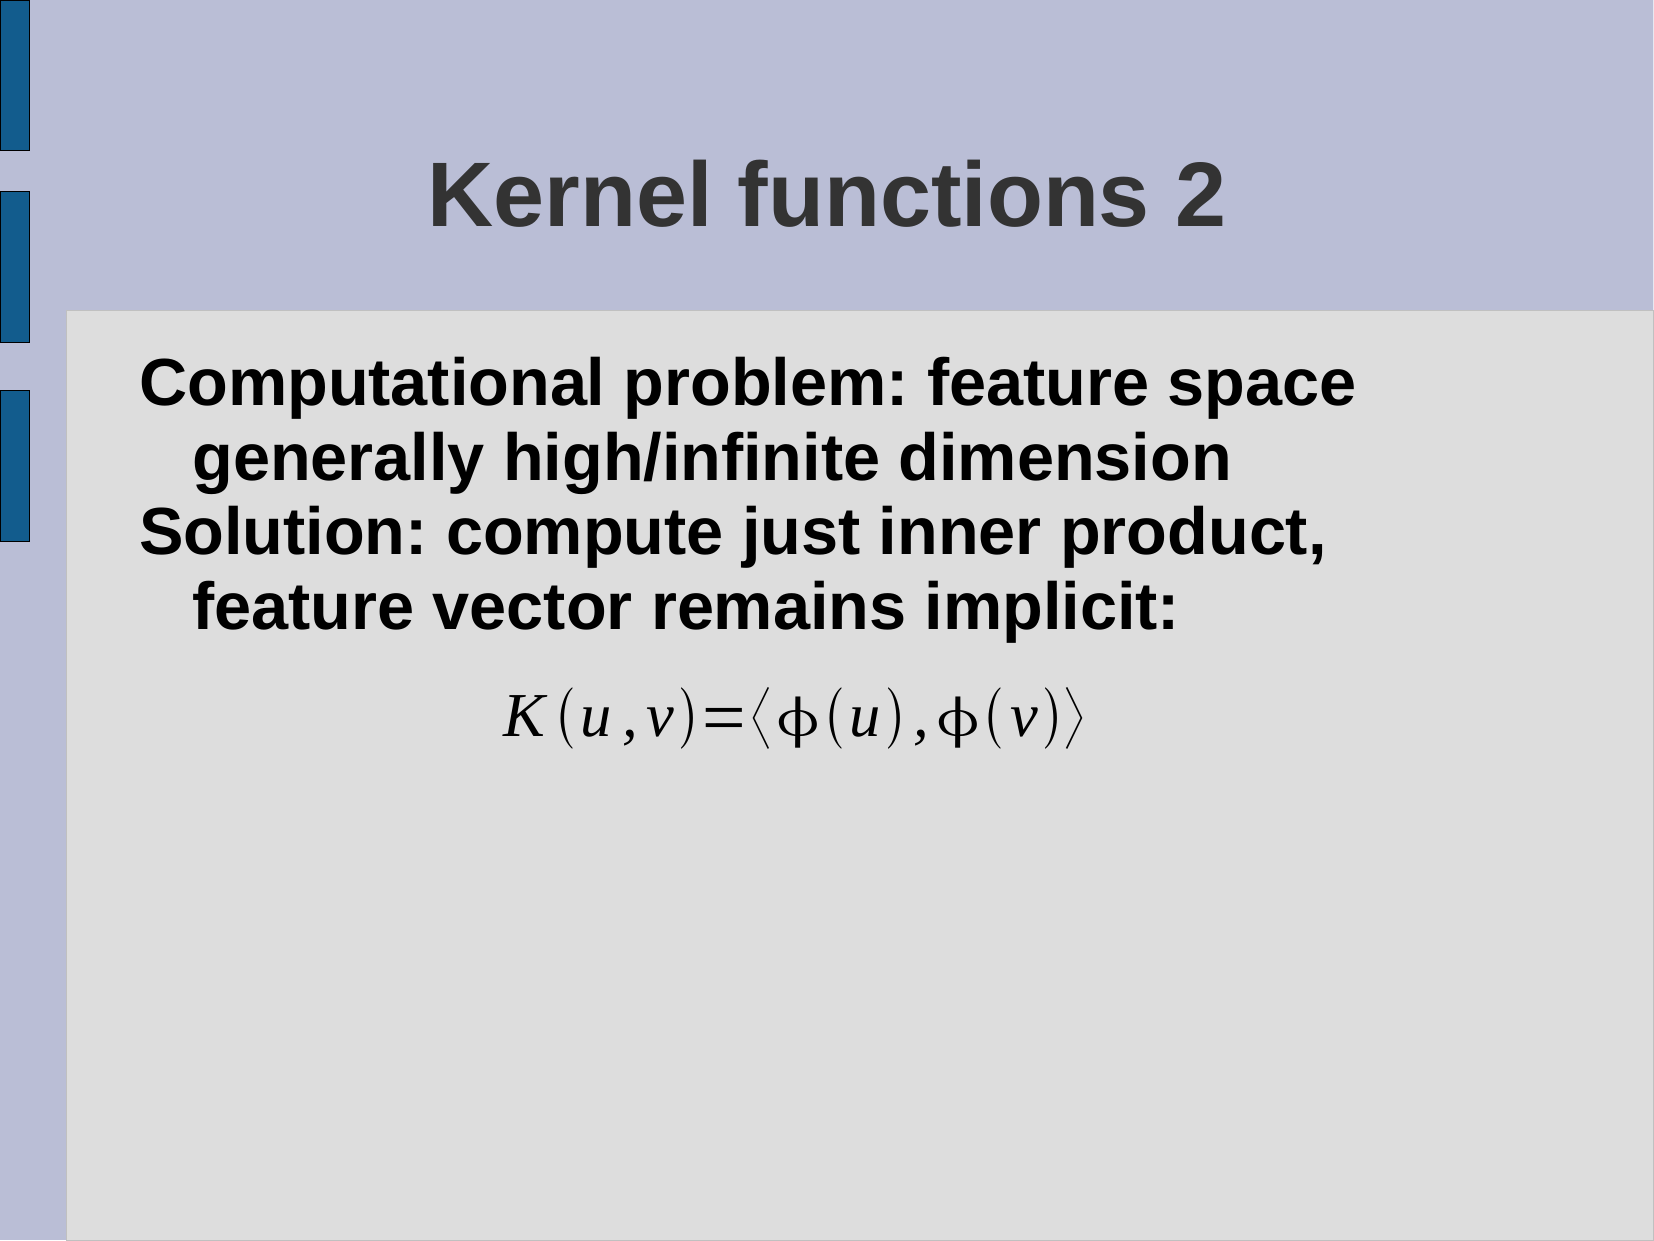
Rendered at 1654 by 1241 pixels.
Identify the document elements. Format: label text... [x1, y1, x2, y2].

title Kernel functions 2 [121, 91, 1534, 299]
picture [494, 678, 1093, 754]
list Computational problem: feature space generally high/infinite dimension Solution: compute just inner product, feature vector remains implicit: [121, 344, 1534, 1127]
